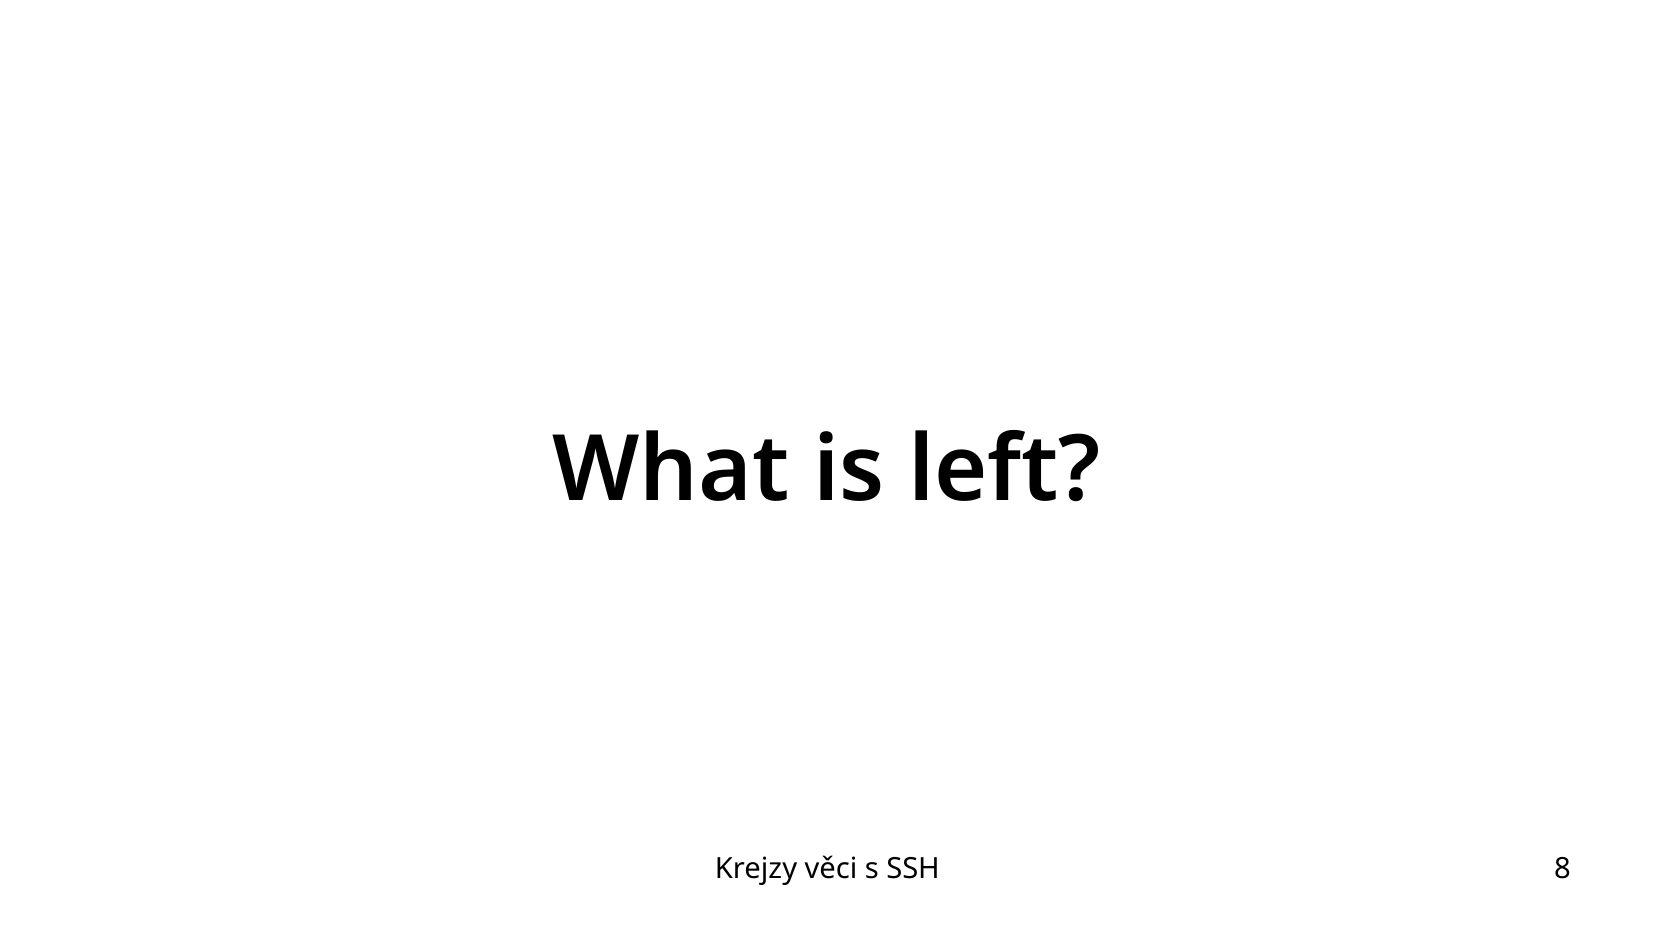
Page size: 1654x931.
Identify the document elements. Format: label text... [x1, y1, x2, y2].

title What is left? [82, 387, 1571, 543]
